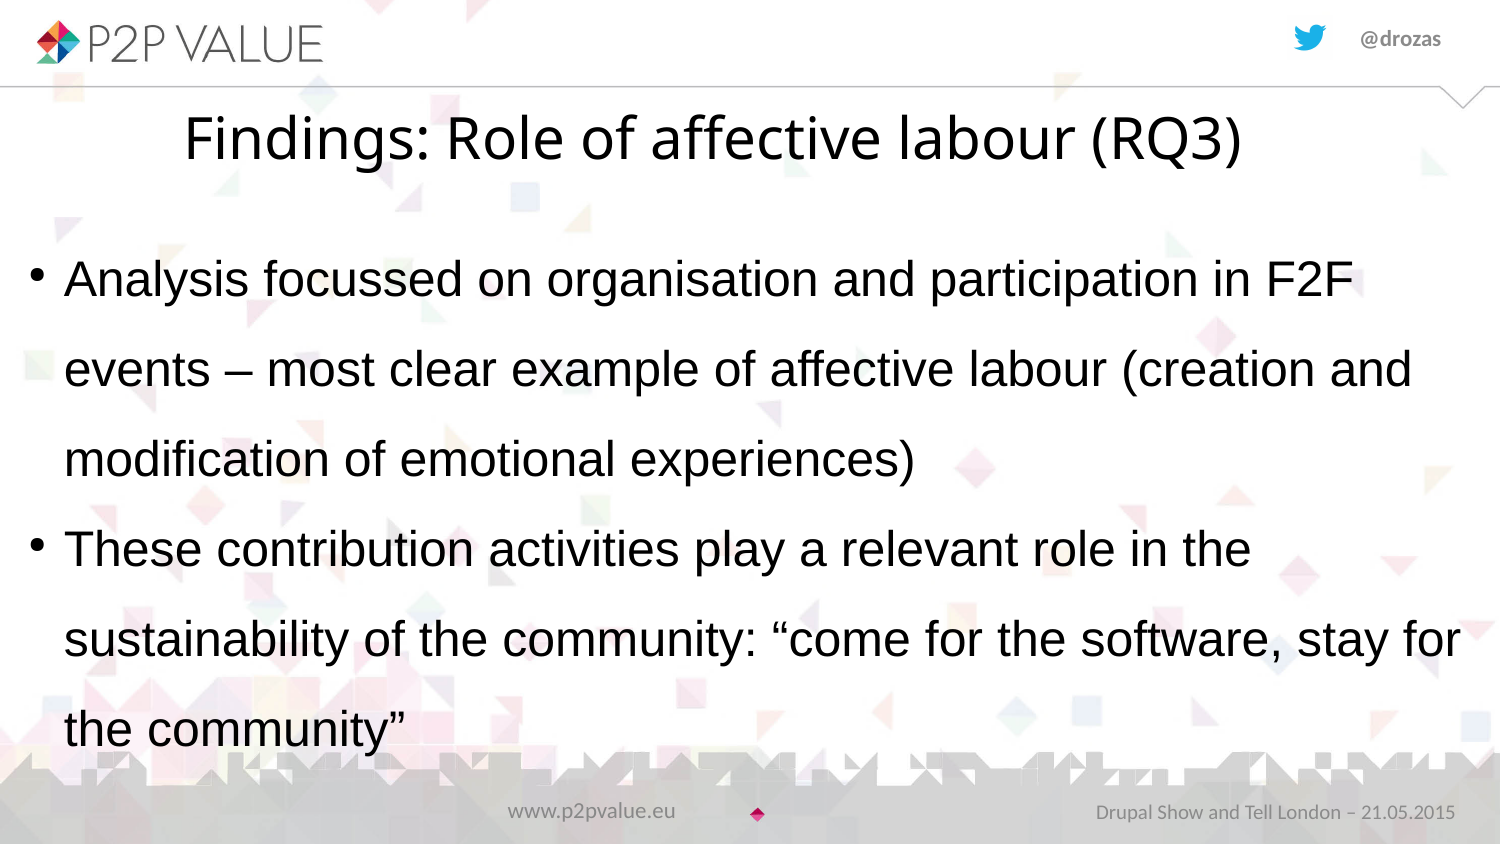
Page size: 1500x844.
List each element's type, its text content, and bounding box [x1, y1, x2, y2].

picture [0, 0, 1500, 844]
text_box @drozas [1333, 15, 1455, 60]
text_box Drupal Show and Tell London – 21.05.2015 [777, 788, 1470, 834]
text_box www.p2pvalue.eu [501, 789, 720, 829]
title Findings: Role of affective labour (RQ3) [60, 92, 1366, 181]
subtitle Analysis focussed on organisation and participation in F2F events – most clear example of affective labour (creation and modification of emotional experiences) These contribution activities play a relevant role in the sustainability of the community: “come for the software, stay for the community” [15, 210, 1496, 766]
